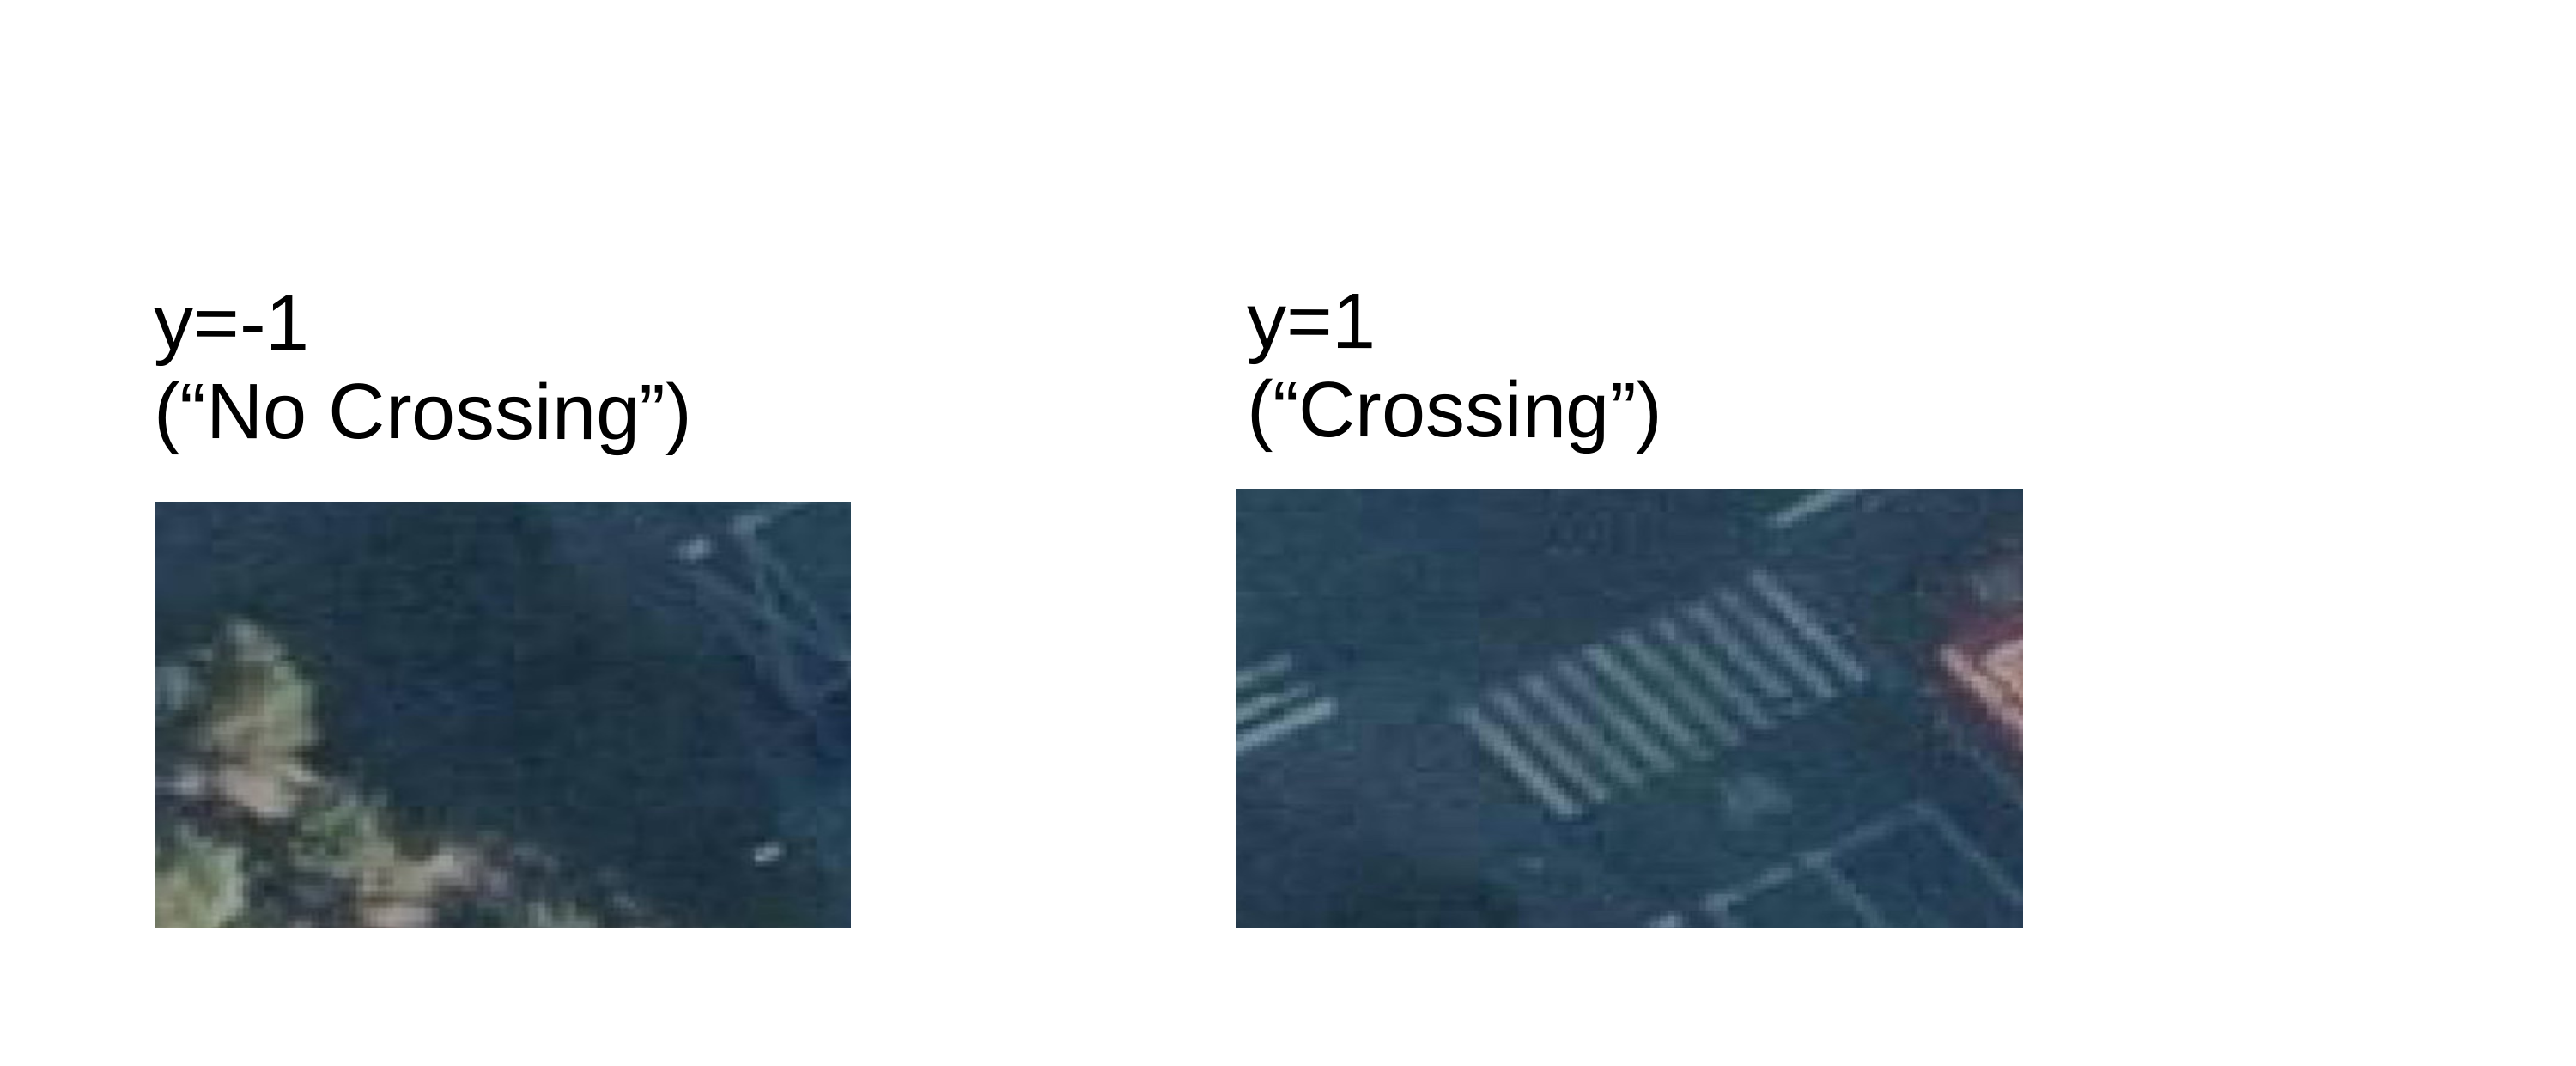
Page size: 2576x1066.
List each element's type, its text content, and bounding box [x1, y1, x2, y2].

picture [155, 502, 851, 929]
text_box y=1 (“Crossing”) [1234, 271, 2036, 464]
picture [1236, 489, 2023, 929]
text_box y=-1 (“No Crossing”) [141, 272, 722, 465]
